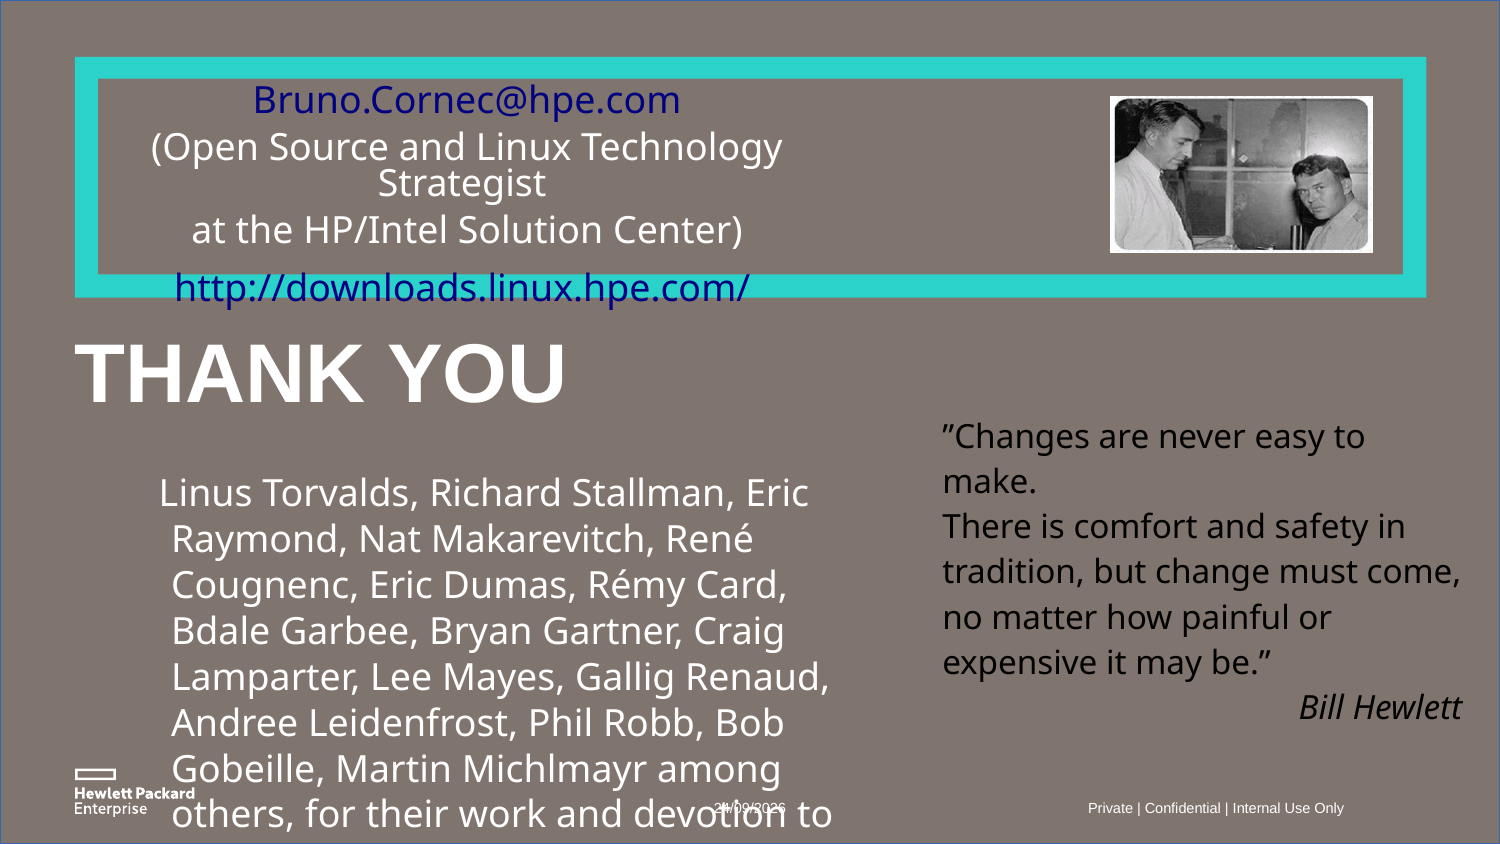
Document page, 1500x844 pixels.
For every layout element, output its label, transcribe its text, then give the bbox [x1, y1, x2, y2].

list Bruno.Cornec@hpe.com (Open Source and Linux Technology Strategist at the HP/Intel Solution Center) http://downloads.linux.hpe.com/ Linus Torvalds, Richard Stallman, Eric Raymond, Nat Makarevitch, René Cougnenc, Eric Dumas, Rémy Card, Bdale Garbee, Bryan Gartner, Craig Lamparter, Lee Mayes, Gallig Renaud, Andree Leidenfrost, Phil Robb, Bob Gobeille, Martin Michlmayr among others, for their work and devotion to the Open Source Software cause... and my family for their patience :-) [88, 89, 847, 319]
text_box ”Changes are never easy to make. There is comfort and safety in tradition, but change must come, no matter how painful or expensive it may be.” Bill Hewlett [927, 405, 1482, 629]
title THANK YOU [74, 319, 1088, 391]
picture [1110, 96, 1373, 253]
list Bruno.Cornec@hpe.com (Open Source and Linux Technology Strategist at the HP/Intel Solution Center) http://downloads.linux.hpe.com/ Linus Torvalds, Richard Stallman, Eric Raymond, Nat Makarevitch, René Cougnenc, Eric Dumas, Rémy Card, Bdale Garbee, Bryan Gartner, Craig Lamparter, Lee Mayes, Gallig Renaud, Andree Leidenfrost, Phil Robb, Bob Gobeille, Martin Michlmayr among others, for their work and devotion to the Open Source Software cause... and my family for their patience :-) [88, 391, 847, 784]
